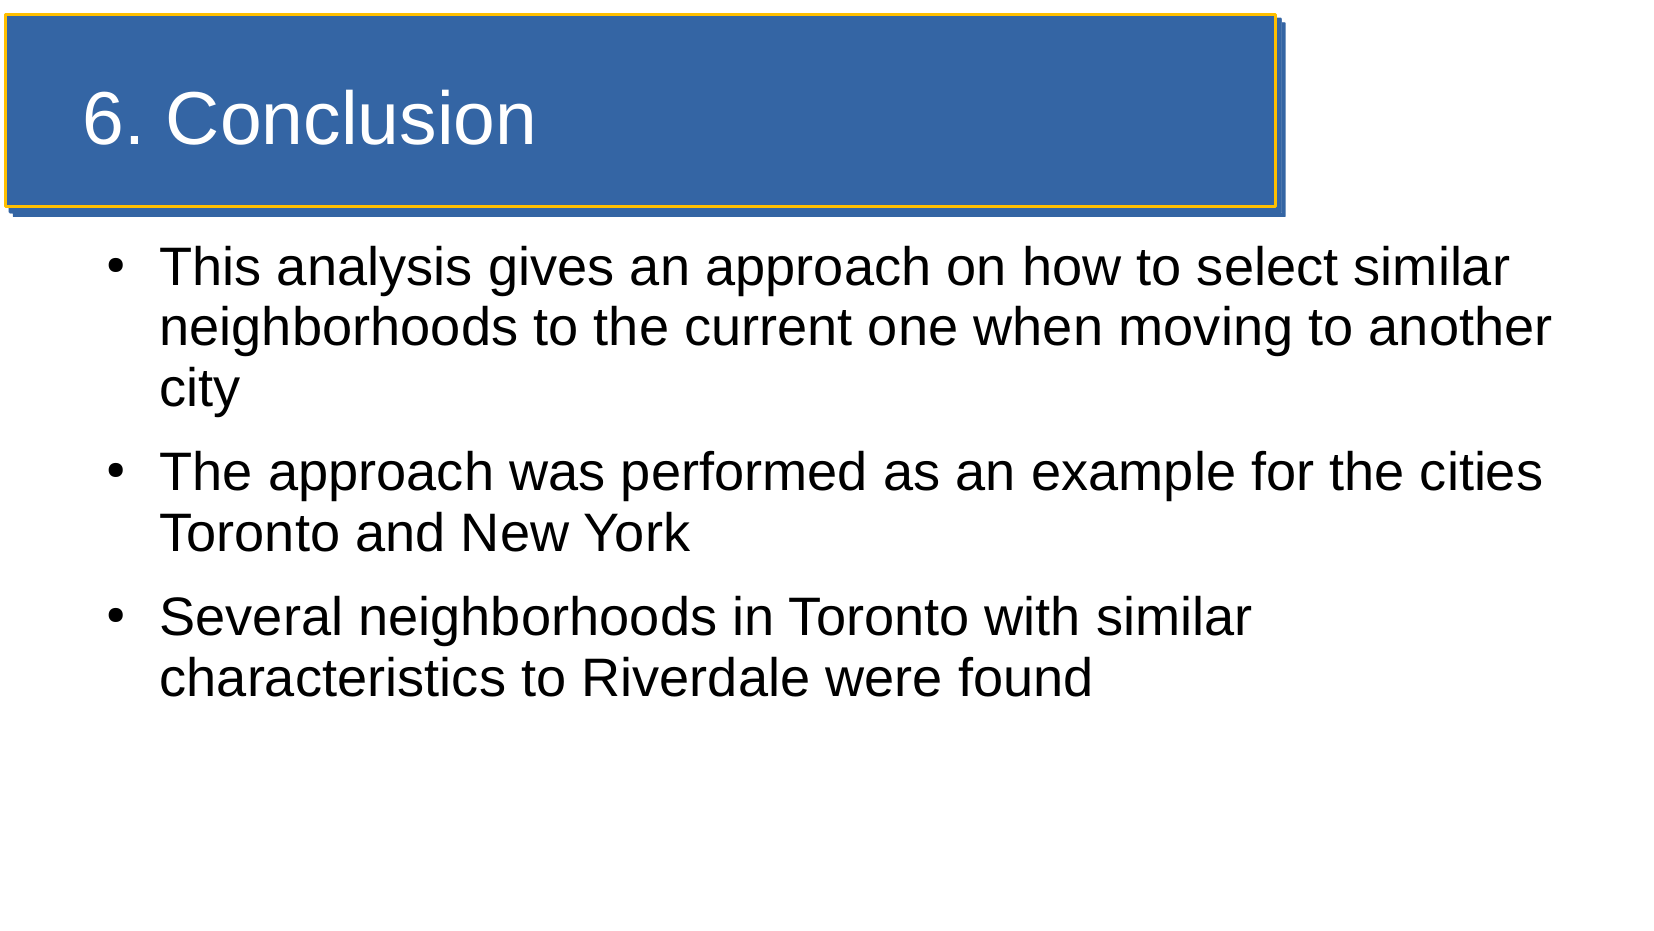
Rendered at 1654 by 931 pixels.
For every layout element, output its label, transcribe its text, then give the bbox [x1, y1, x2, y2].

title 6. Conclusion [82, 44, 1235, 192]
list This analysis gives an approach on how to select similar neighborhoods to the current one when moving to another city The approach was performed as an example for the cities Toronto and New York Several neighborhoods in Toronto with similar characteristics to Riverdale were found [88, 236, 1565, 798]
